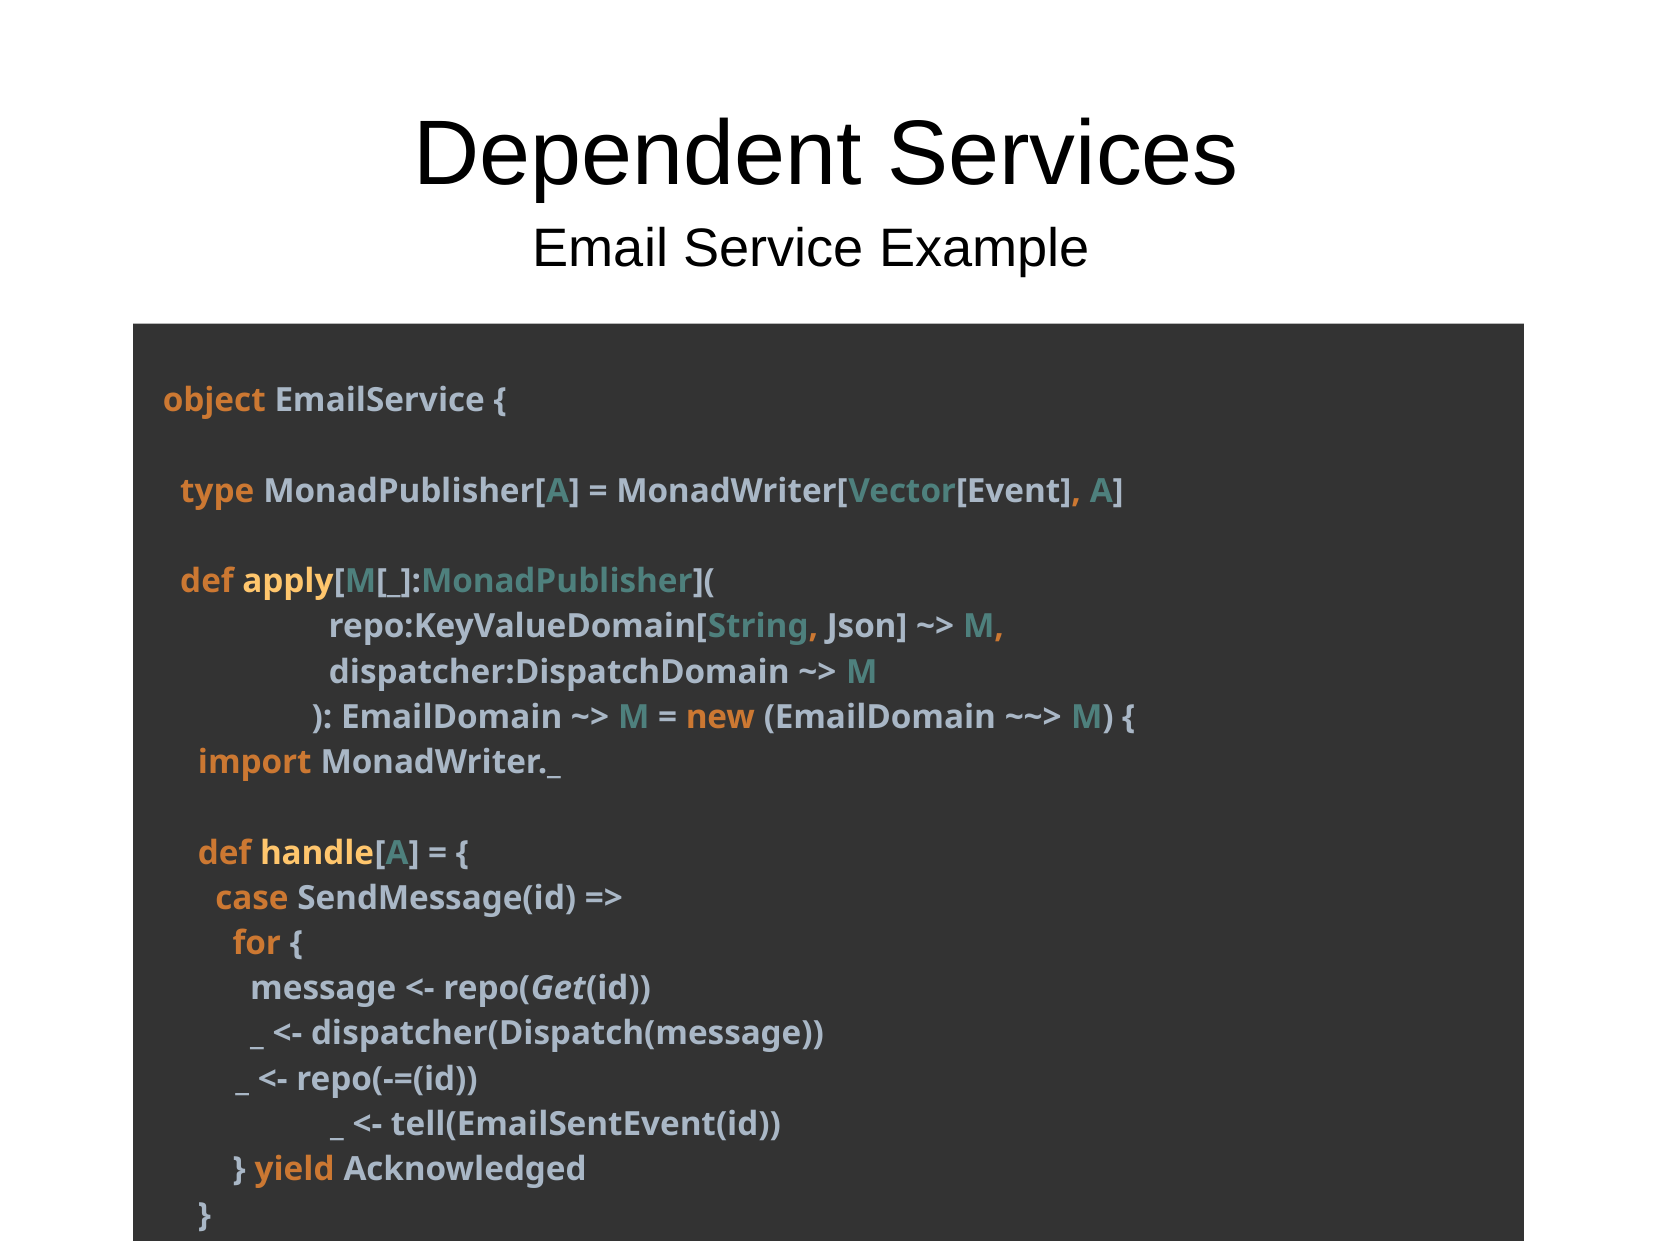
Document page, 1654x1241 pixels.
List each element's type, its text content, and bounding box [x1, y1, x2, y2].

text_box object EmailService { type MonadPublisher[A] = MonadWriter[Vector[Event], A] def apply[M[_]:MonadPublisher]( repo:KeyValueDomain[String, Json] ~> M, dispatcher:DispatchDomain ~> M ): EmailDomain ~> M = new (EmailDomain ~~> M) { import MonadWriter._ def handle[A] = { case SendMessage(id) => for { message <- repo(Get(id)) _ <- dispatcher(Dispatch(message)) _ <- repo(-=(id)) _ <- tell(EmailSentEvent(id)) } yield Acknowledged } } } [133, 323, 1524, 1191]
title Dependent Services [82, 49, 1571, 257]
text_box Email Service Example [517, 210, 1141, 286]
